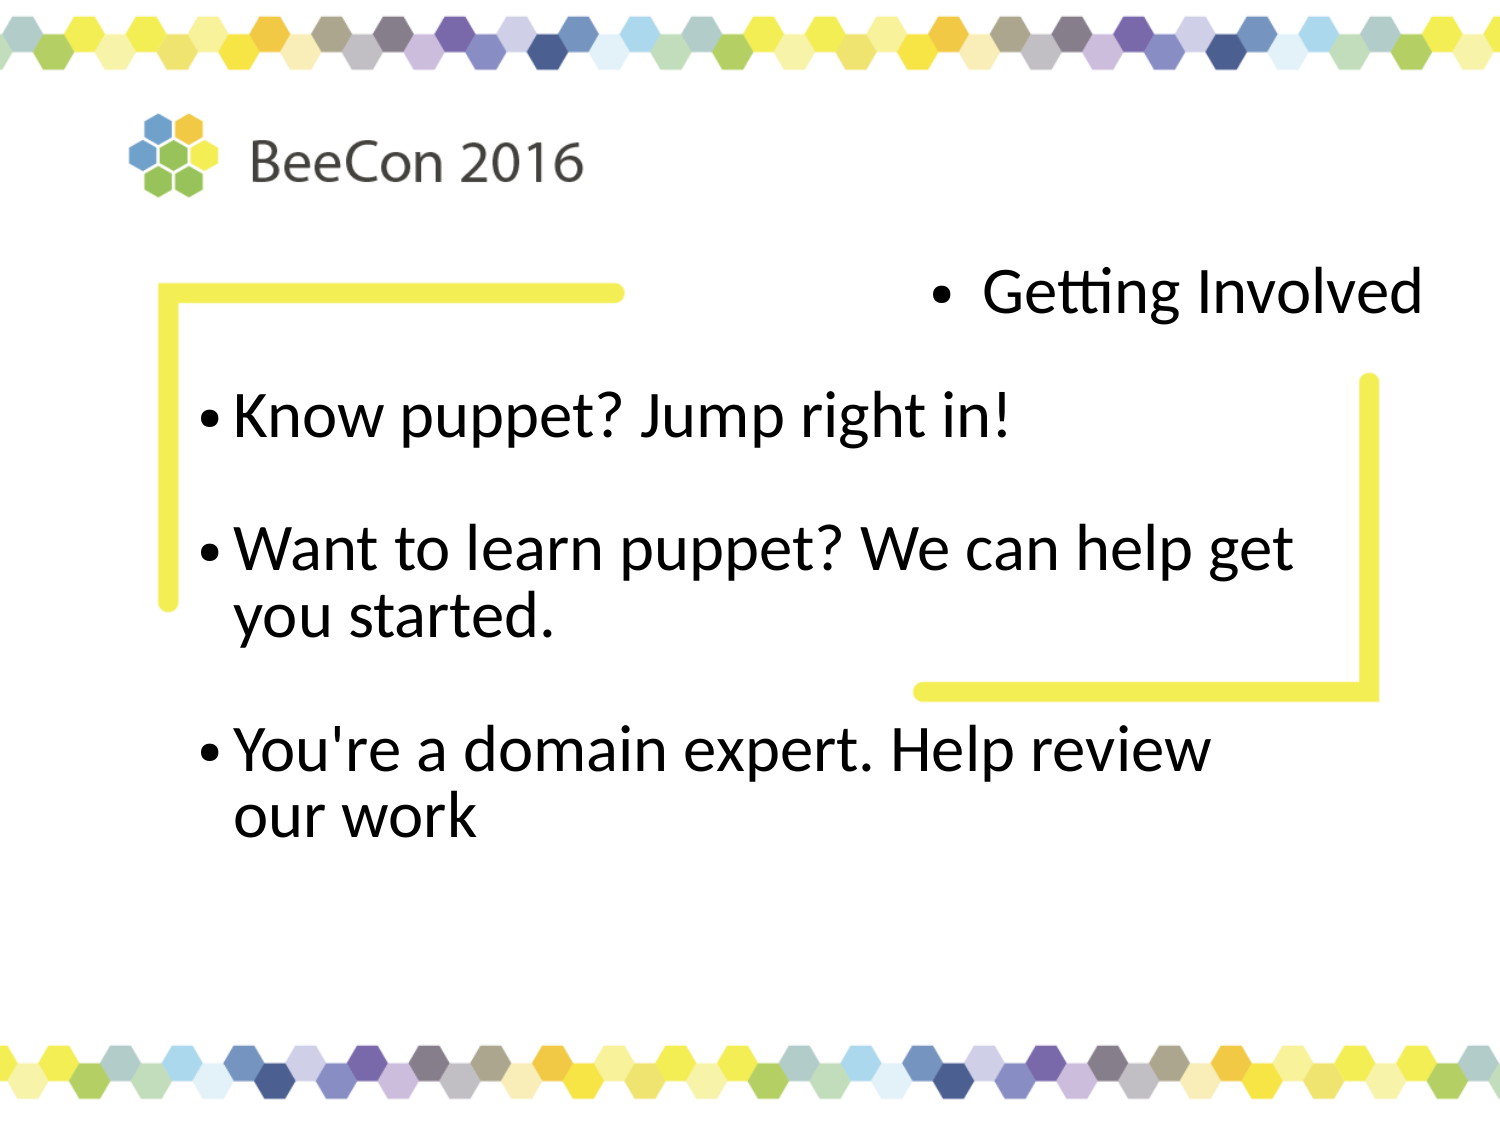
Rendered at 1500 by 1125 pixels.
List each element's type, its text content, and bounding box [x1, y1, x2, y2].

text_box Know puppet? Jump right in! Want to learn puppet? We can help get you started. You're a domain expert. Help review our work [183, 379, 1333, 863]
list Getting Involved [75, 263, 1425, 916]
picture [0, 0, 1500, 1125]
